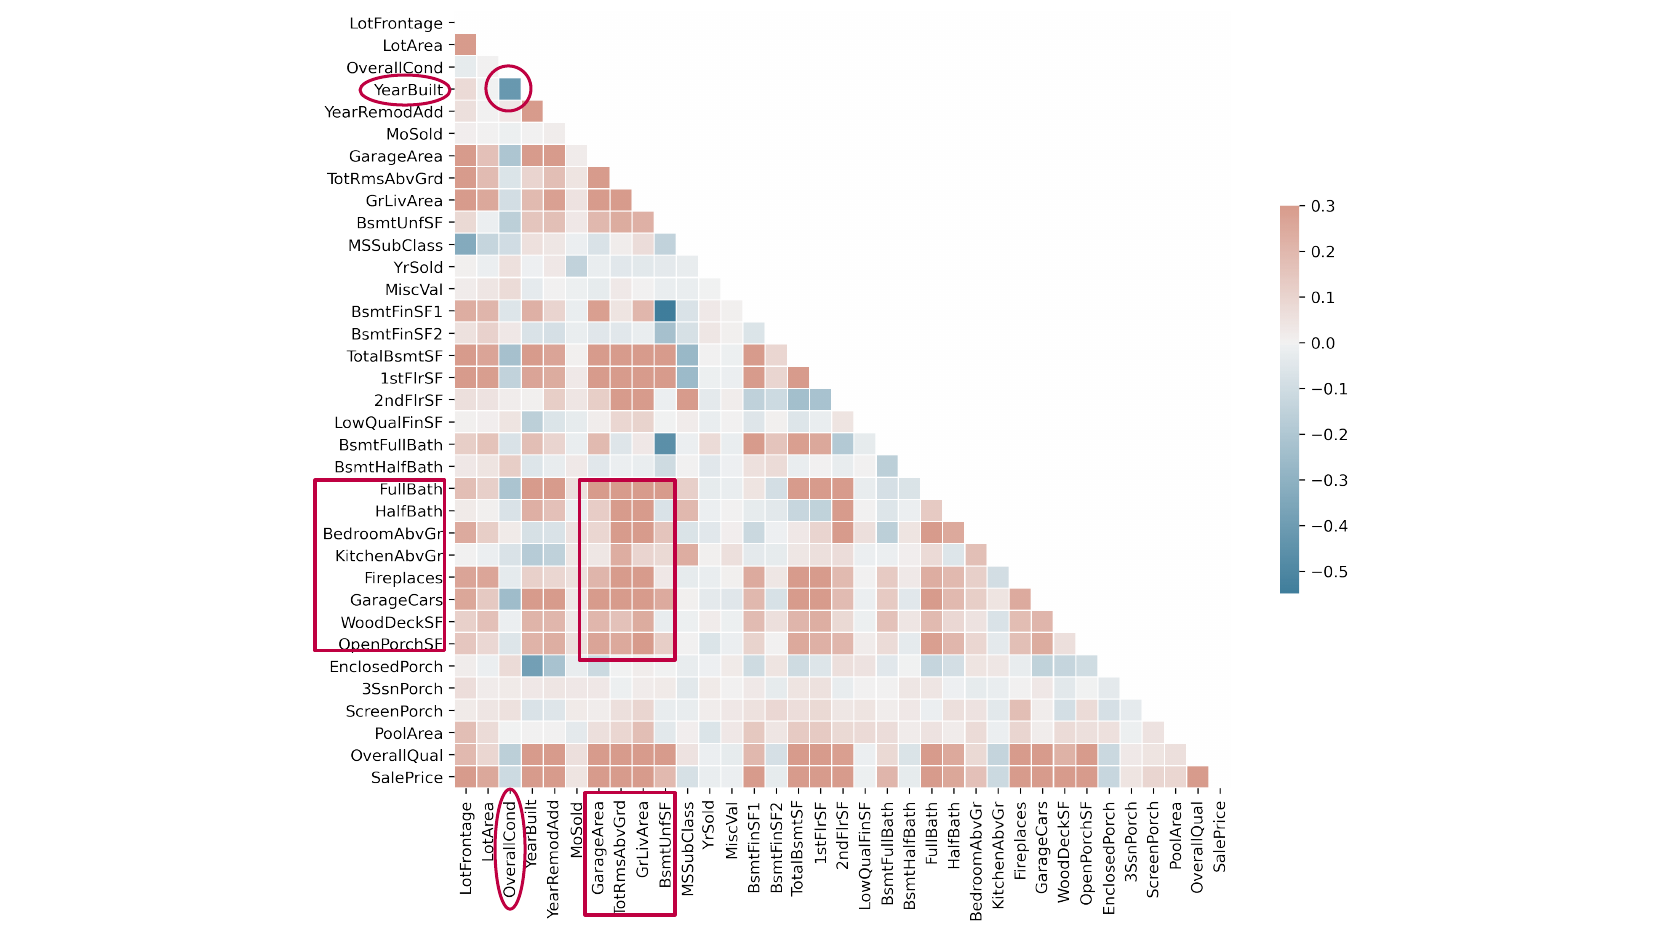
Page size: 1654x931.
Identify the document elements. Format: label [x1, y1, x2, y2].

picture [311, 0, 1360, 931]
